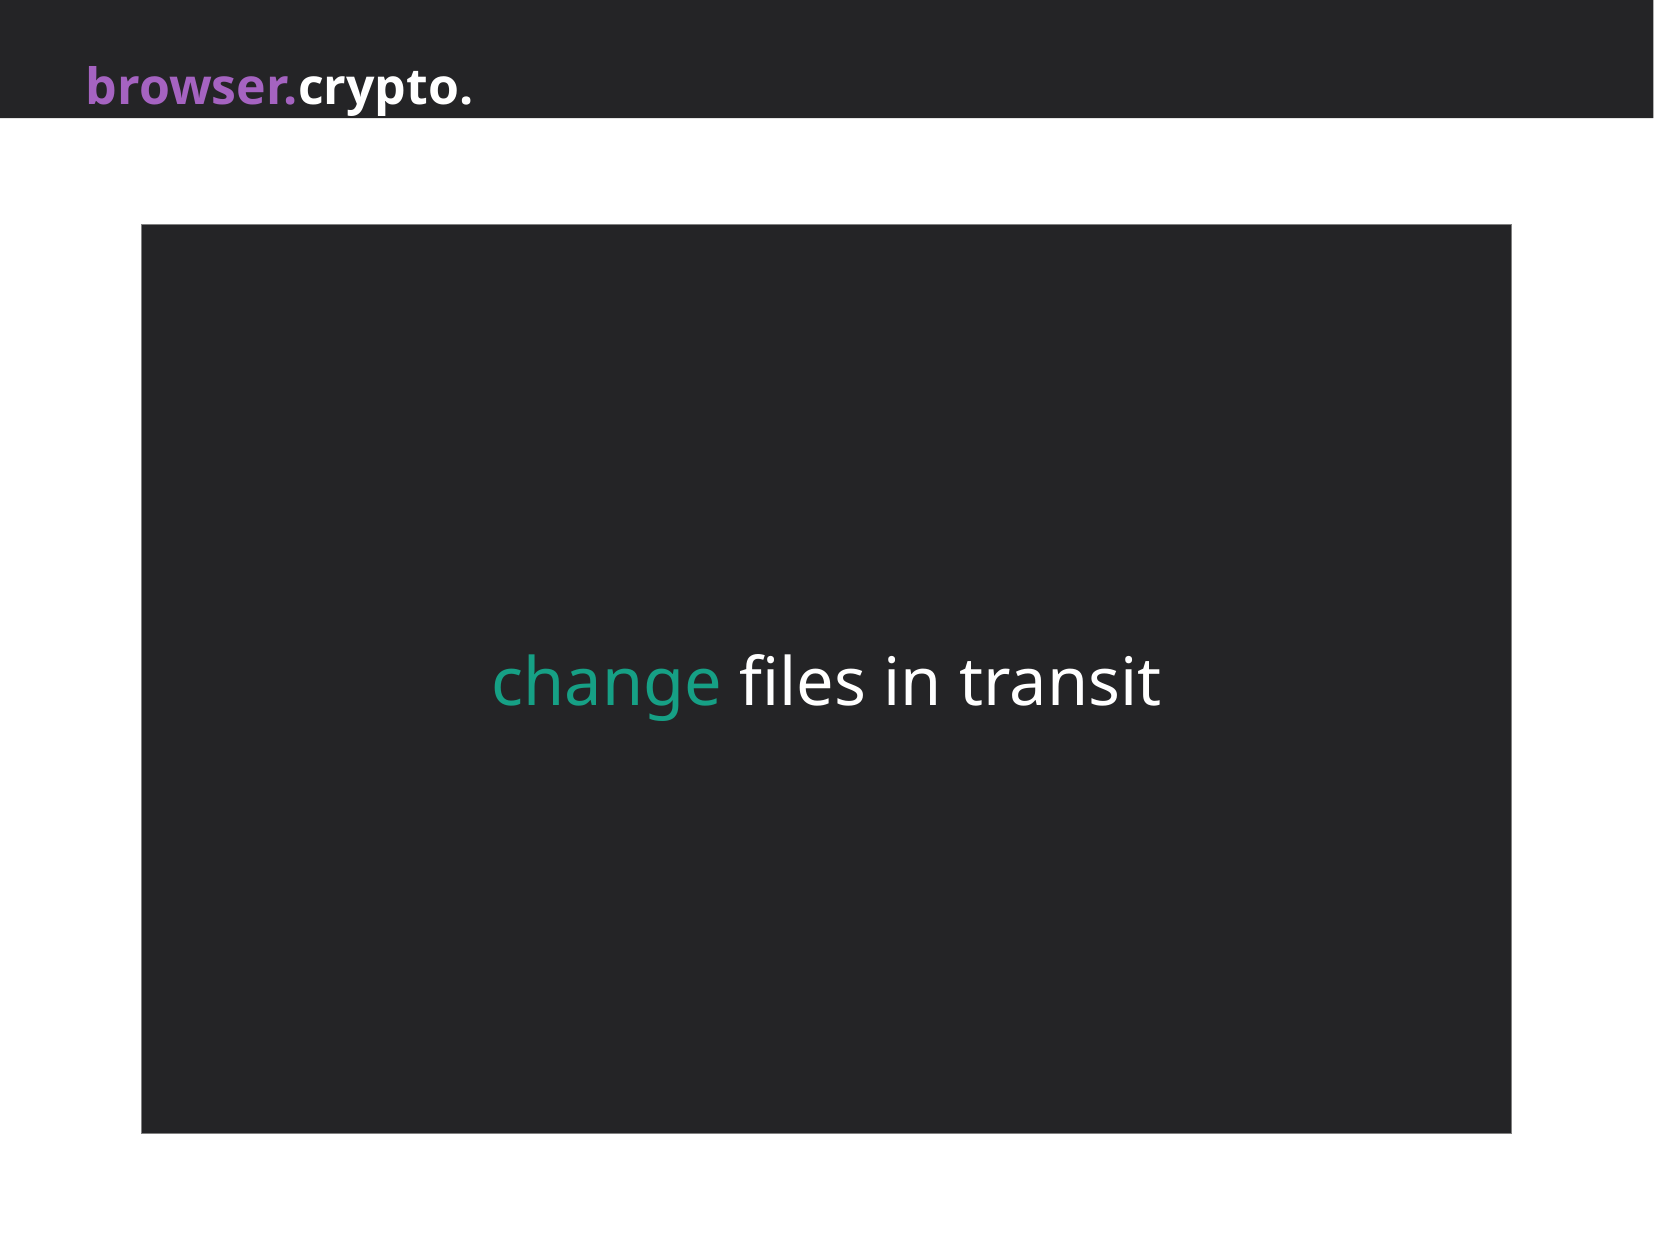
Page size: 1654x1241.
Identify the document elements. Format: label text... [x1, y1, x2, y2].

text_box browser.crypto. [70, 43, 567, 119]
text_box [0, 0, 1654, 119]
text_box [165, 531, 1441, 1087]
text_box change files in transit [141, 224, 1512, 1134]
